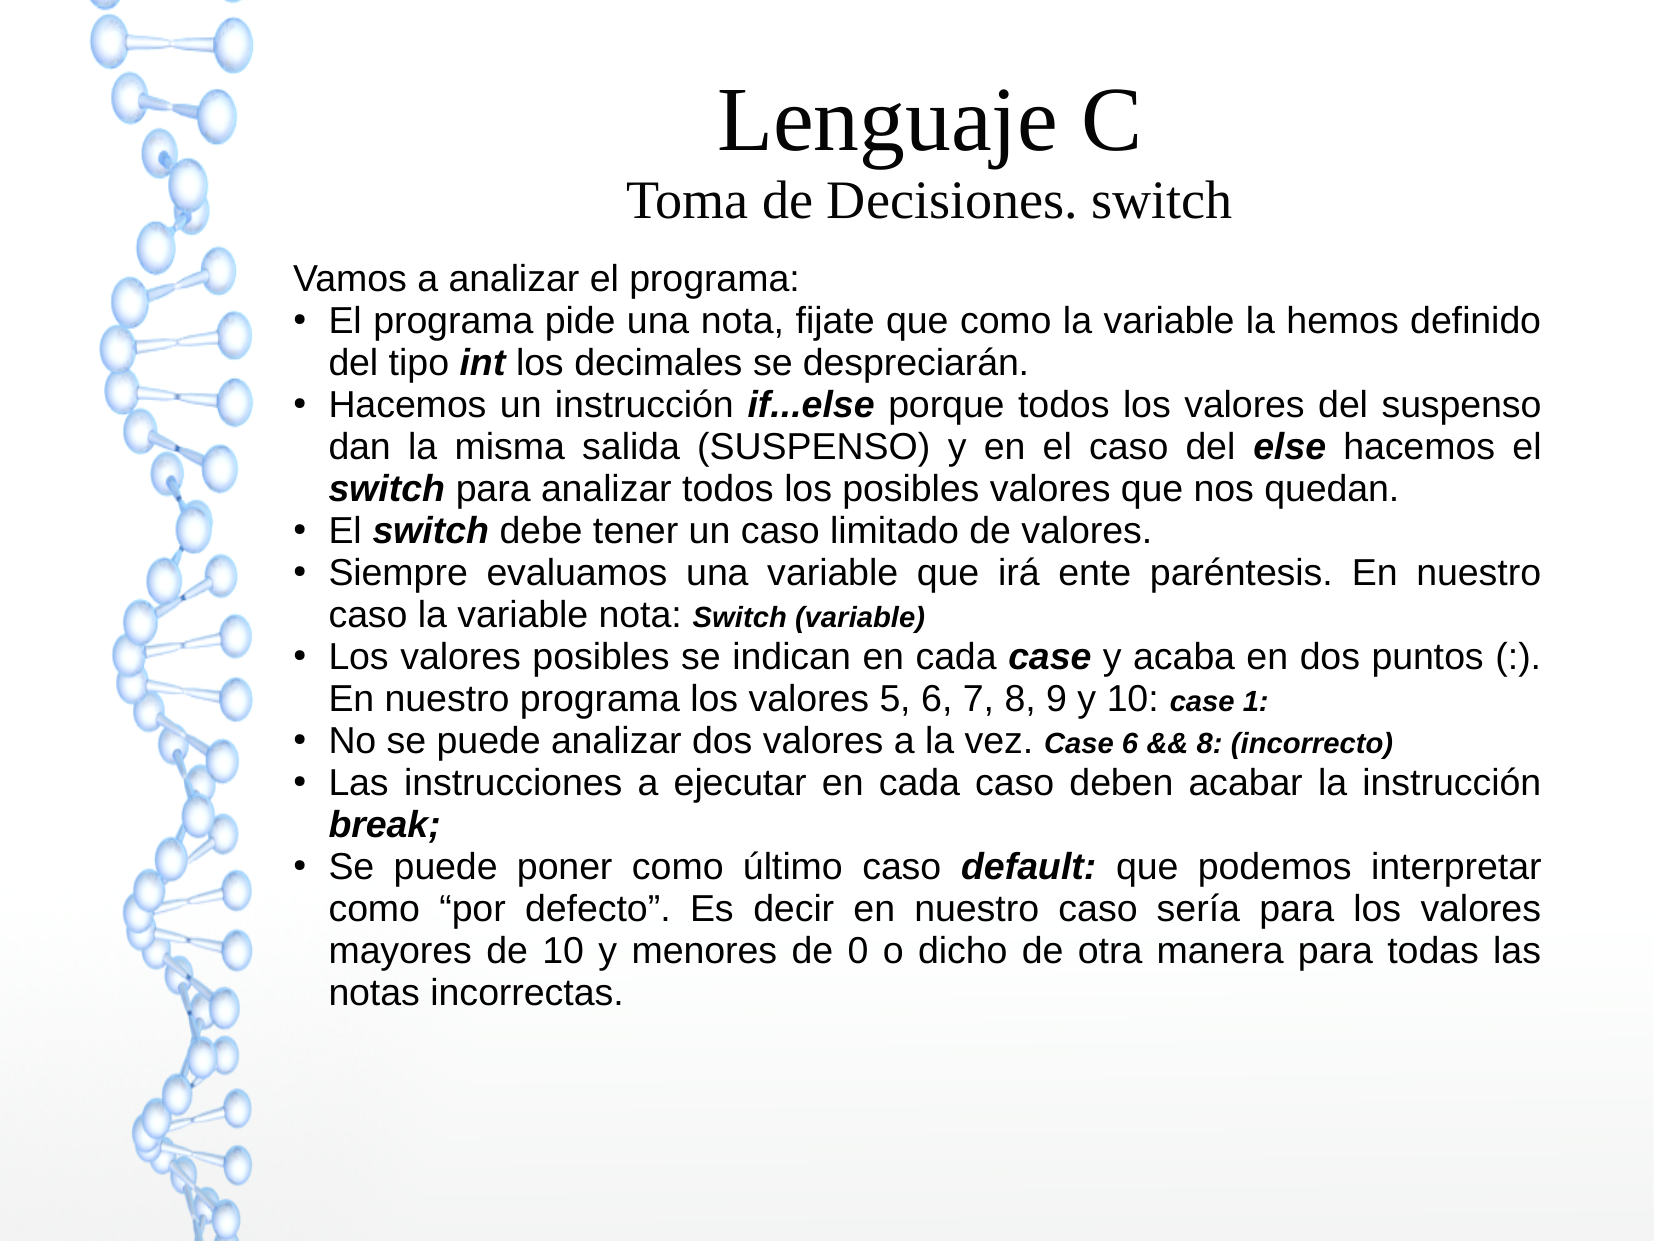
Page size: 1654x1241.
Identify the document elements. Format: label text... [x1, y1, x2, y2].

text_box Vamos a analizar el programa: El programa pide una nota, fijate que como la variable la hemos definido del tipo int los decimales se despreciarán. Hacemos un instrucción if...else porque todos los valores del suspenso dan la misma salida (SUSPENSO) y en el caso del else hacemos el switch para analizar todos los posibles valores que nos quedan. El switch debe tener un caso limitado de valores. Siempre evaluamos una variable que irá ente paréntesis. En nuestro caso la variable nota: Switch (variable) Los valores posibles se indican en cada case y acaba en dos puntos (:). En nuestro programa los valores 5, 6, 7, 8, 9 y 10: case 1: No se puede analizar dos valores a la vez. Case 6 && 8: (incorrecto) Las instrucciones a ejecutar en cada caso deben acabar la instrucción break; Se puede poner como último caso default: que podemos interpretar como “por defecto”. Es decir en nuestro caso sería para los valores mayores de 10 y menores de 0 o dicho de otra manera para todas las notas incorrectas. [278, 250, 1557, 1022]
picture [0, 0, 1654, 1241]
title Lenguaje C Toma de Decisiones. switch [265, 47, 1595, 252]
